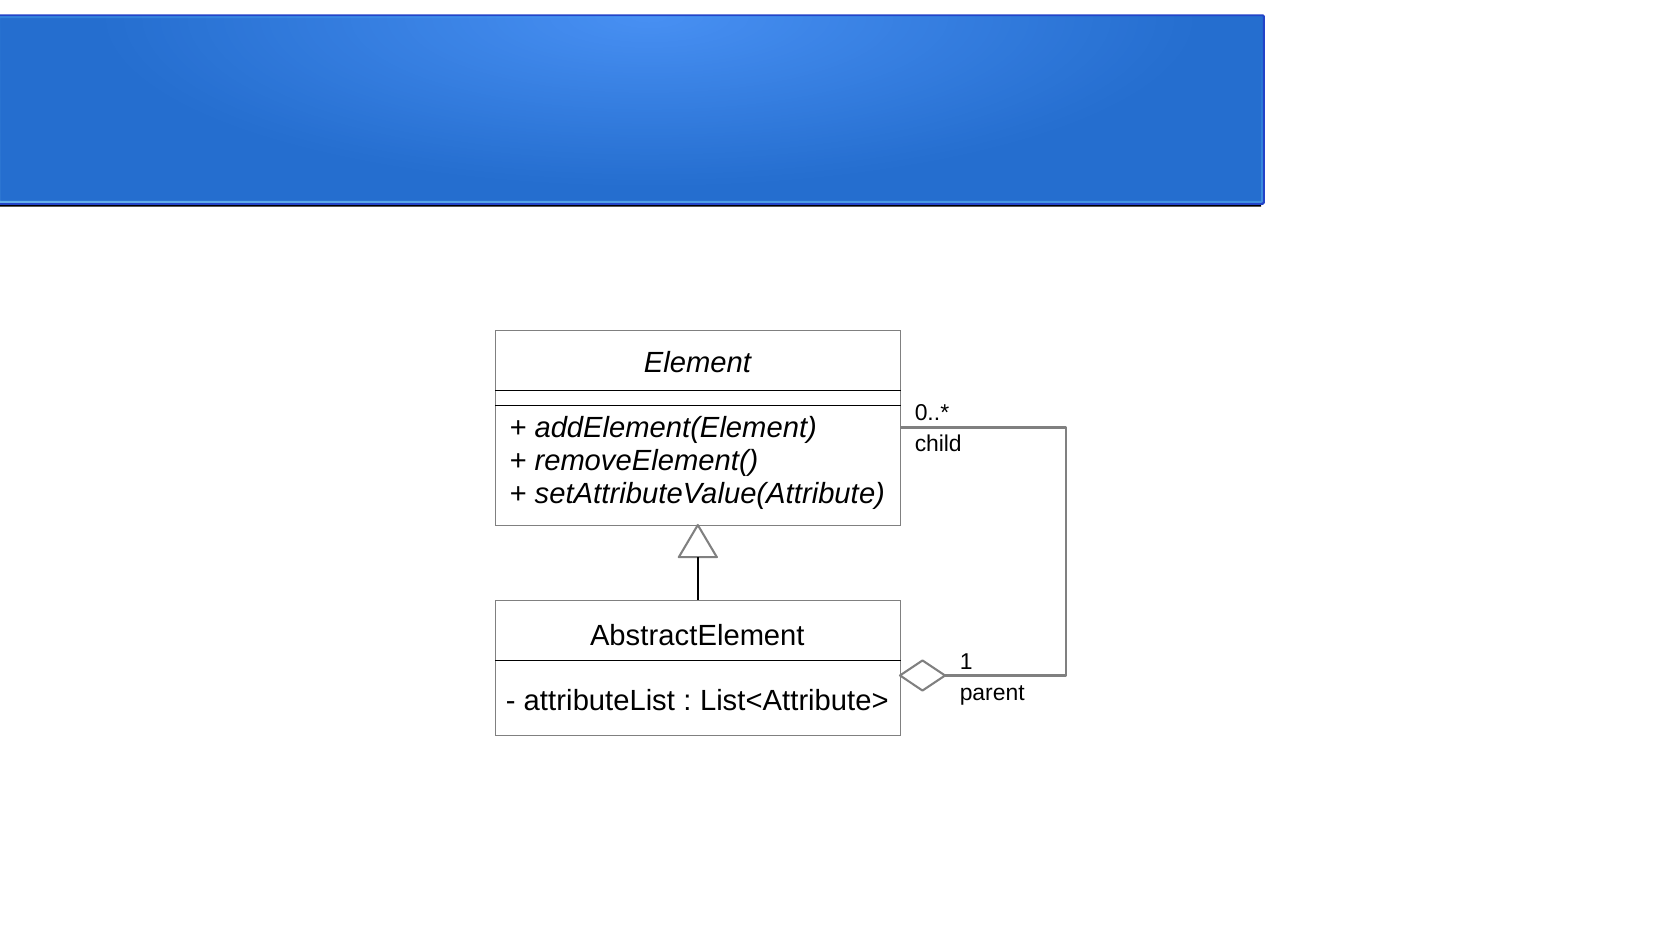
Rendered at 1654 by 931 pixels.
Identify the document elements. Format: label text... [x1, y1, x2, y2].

text_box 1 parent [945, 641, 1040, 713]
text_box [678, 525, 717, 558]
text_box Element + addElement(Element) + removeElement() + setAttributeValue(Attribute) [495, 330, 901, 390]
text_box Element + addElement(Element) + removeElement() + setAttributeValue(Attribute) [495, 391, 901, 405]
text_box AbstractElement - attributeList : List<Attribute> [495, 661, 901, 736]
text_box Element + addElement(Element) + removeElement() + setAttributeValue(Attribute) [495, 406, 901, 526]
text_box 0..* child [900, 392, 977, 465]
text_box [900, 660, 945, 691]
text_box AbstractElement - attributeList : List<Attribute> [495, 600, 901, 660]
